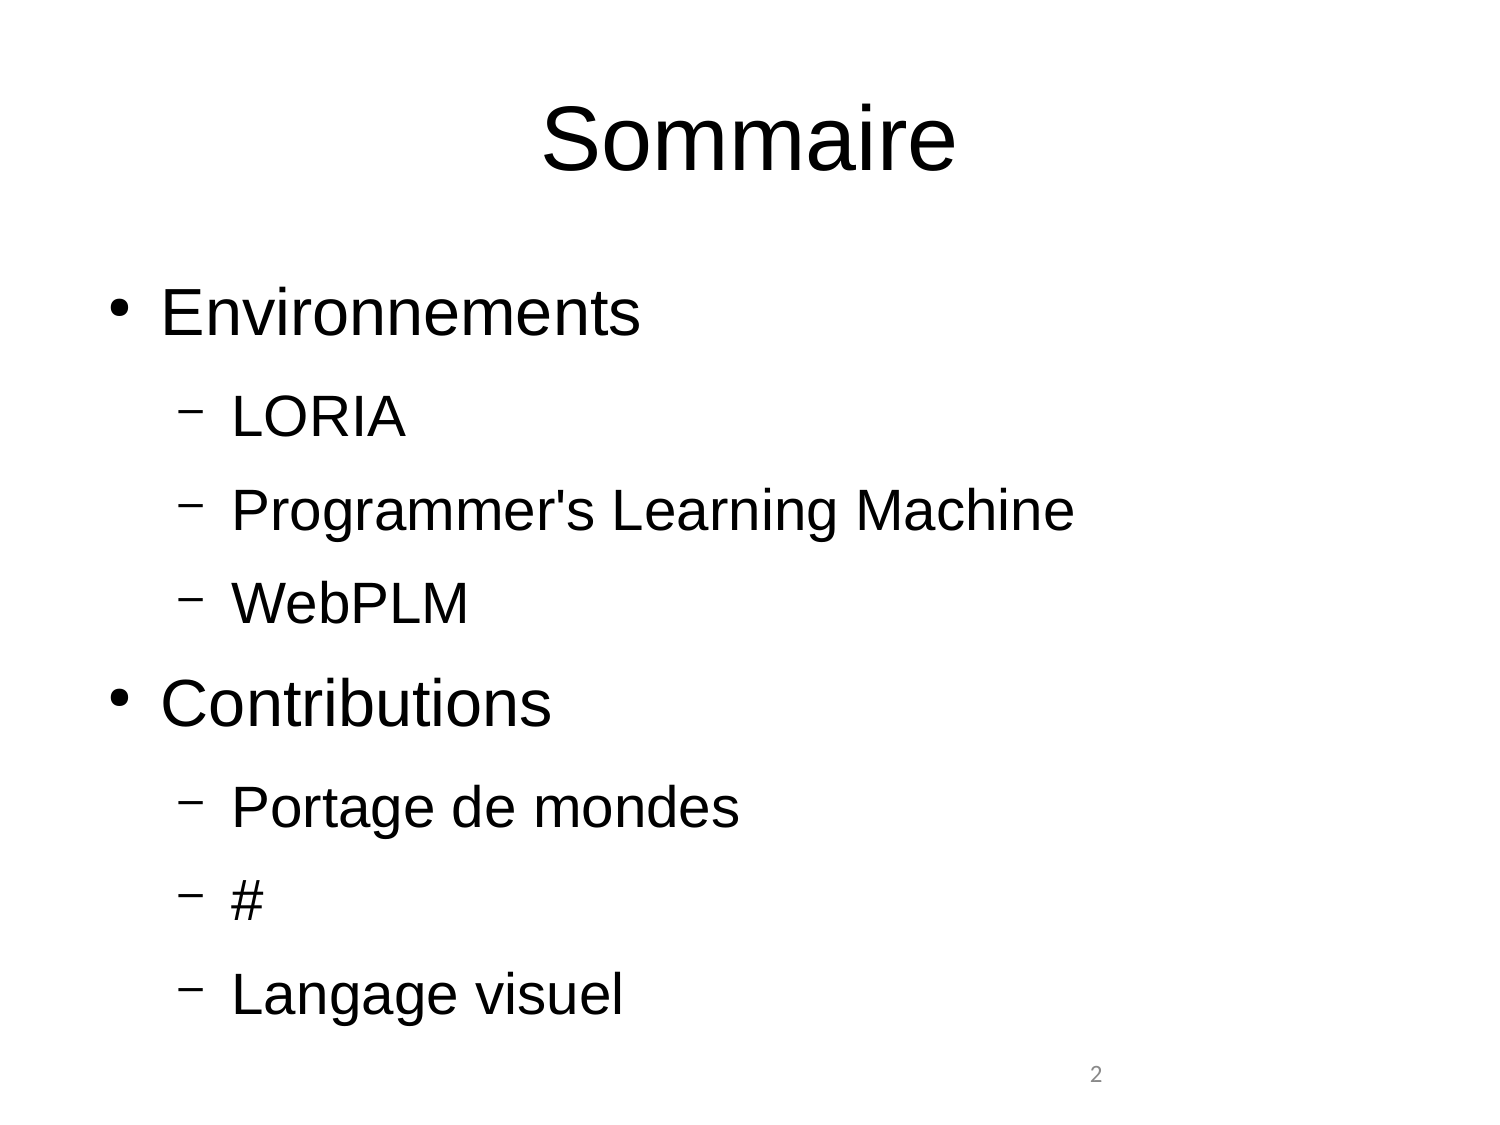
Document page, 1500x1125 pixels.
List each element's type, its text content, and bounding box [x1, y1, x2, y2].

list Environnements LORIA Programmer's Learning Machine WebPLM Contributions Portage de mondes # Langage visuel [75, 261, 1426, 1004]
title Sommaire [75, 45, 1426, 233]
